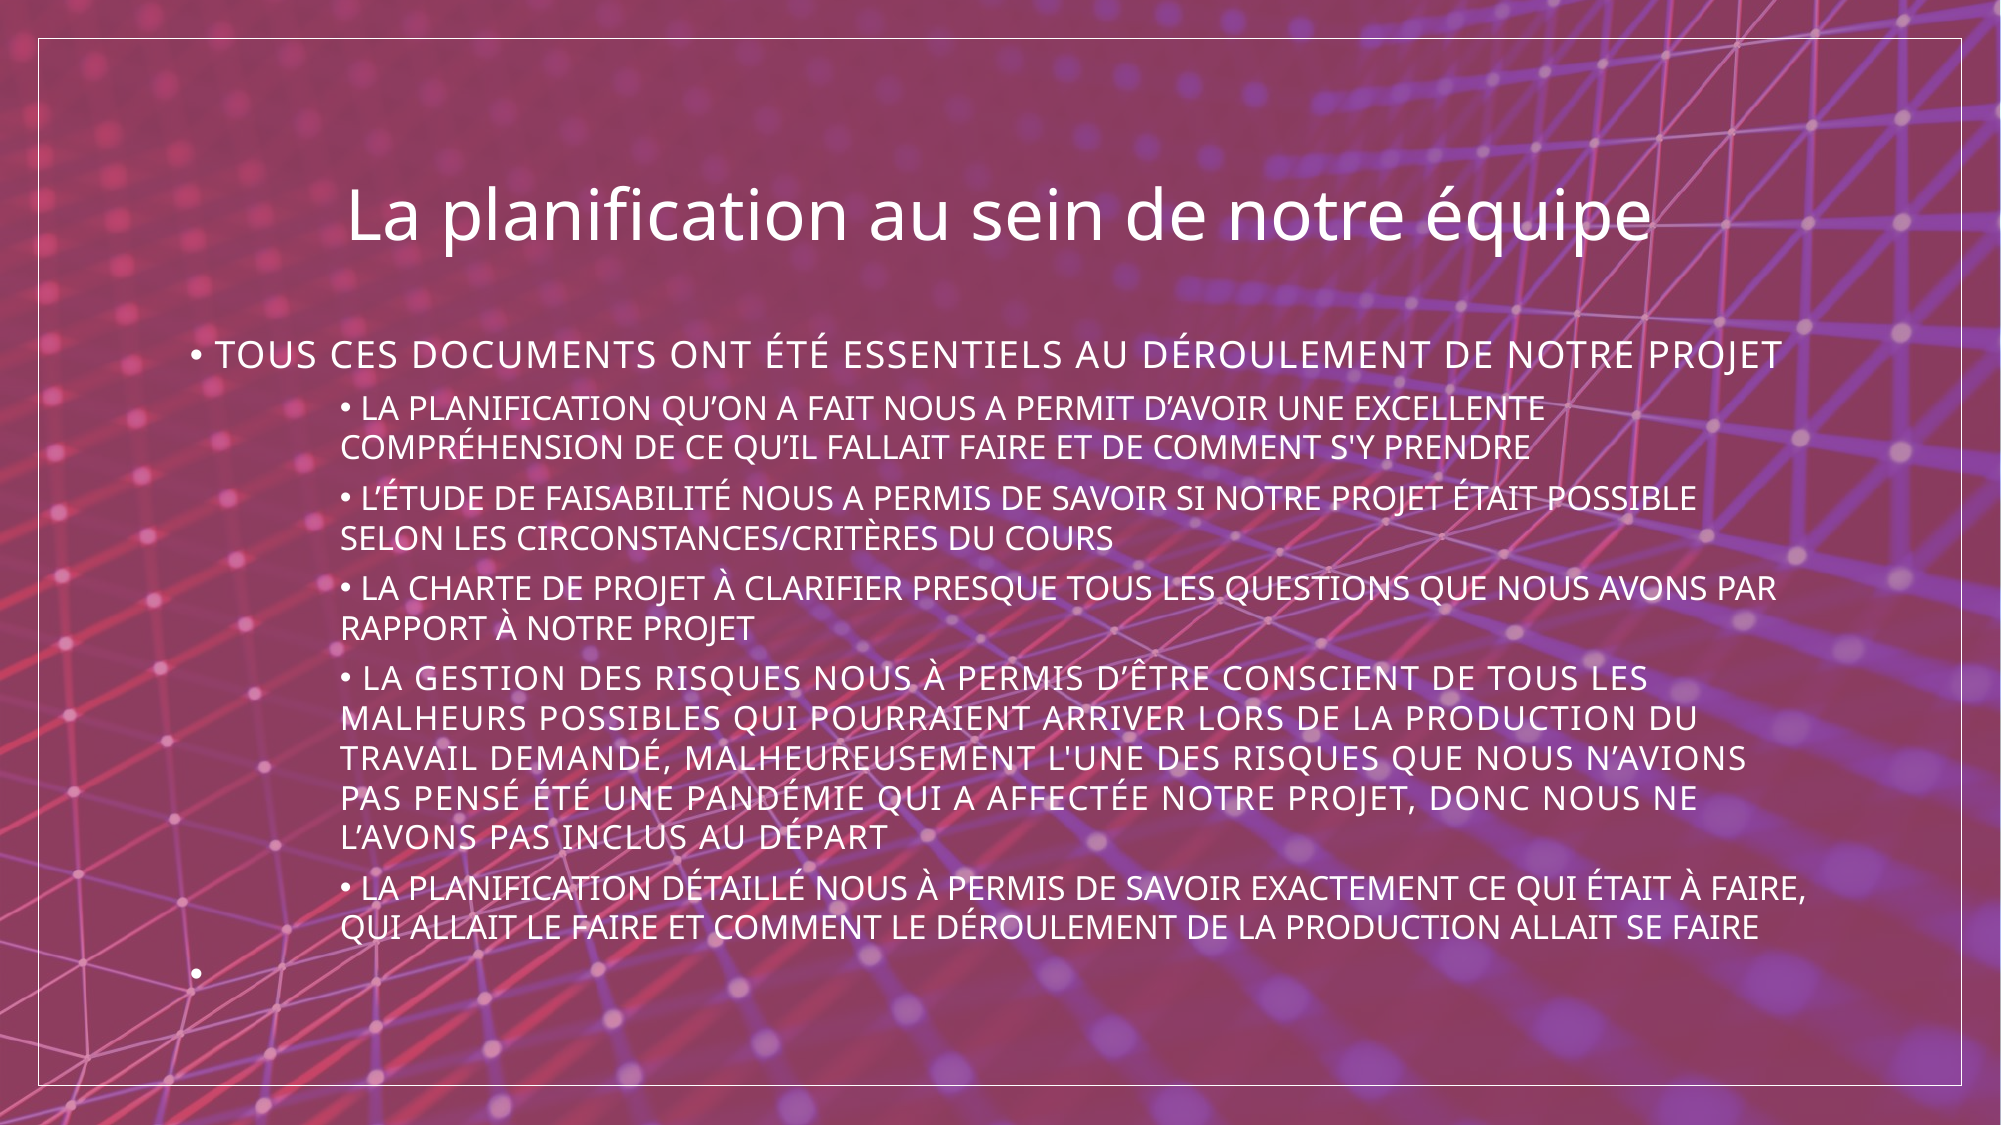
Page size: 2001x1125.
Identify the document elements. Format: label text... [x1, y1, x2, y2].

picture [0, 0, 2000, 1125]
title La planification au sein de notre équipe [174, 105, 1825, 319]
subtitle Tous ces documents ont été essentiels au déroulement de notre projet La planification qu’on a fait nous a permit d’avoir une excellente compréhension de ce qu’il fallait faire et de comment s'y prendre L’étude de faisabilité nous a permis de savoir si notre projet était possible selon les circonstances/critères du cours La charte de projet à clarifier presque tous les questions que nous avons par rapport à notre projet La gestion des risques nous à permis d’être conscient de tous les malheurs possibles qui pourraient arriver lors de la production du travail demandé, Malheureusement l'une des risques que nous n’avions pas pensé été une pandémie qui a affectée notre projet, donc nous ne l’avons pas inclus au départ la planification détaillé nous à permis de savoir exactement ce qui était à faire, qui allait le faire et comment le déroulement de la production allait se faire [174, 319, 1825, 1049]
